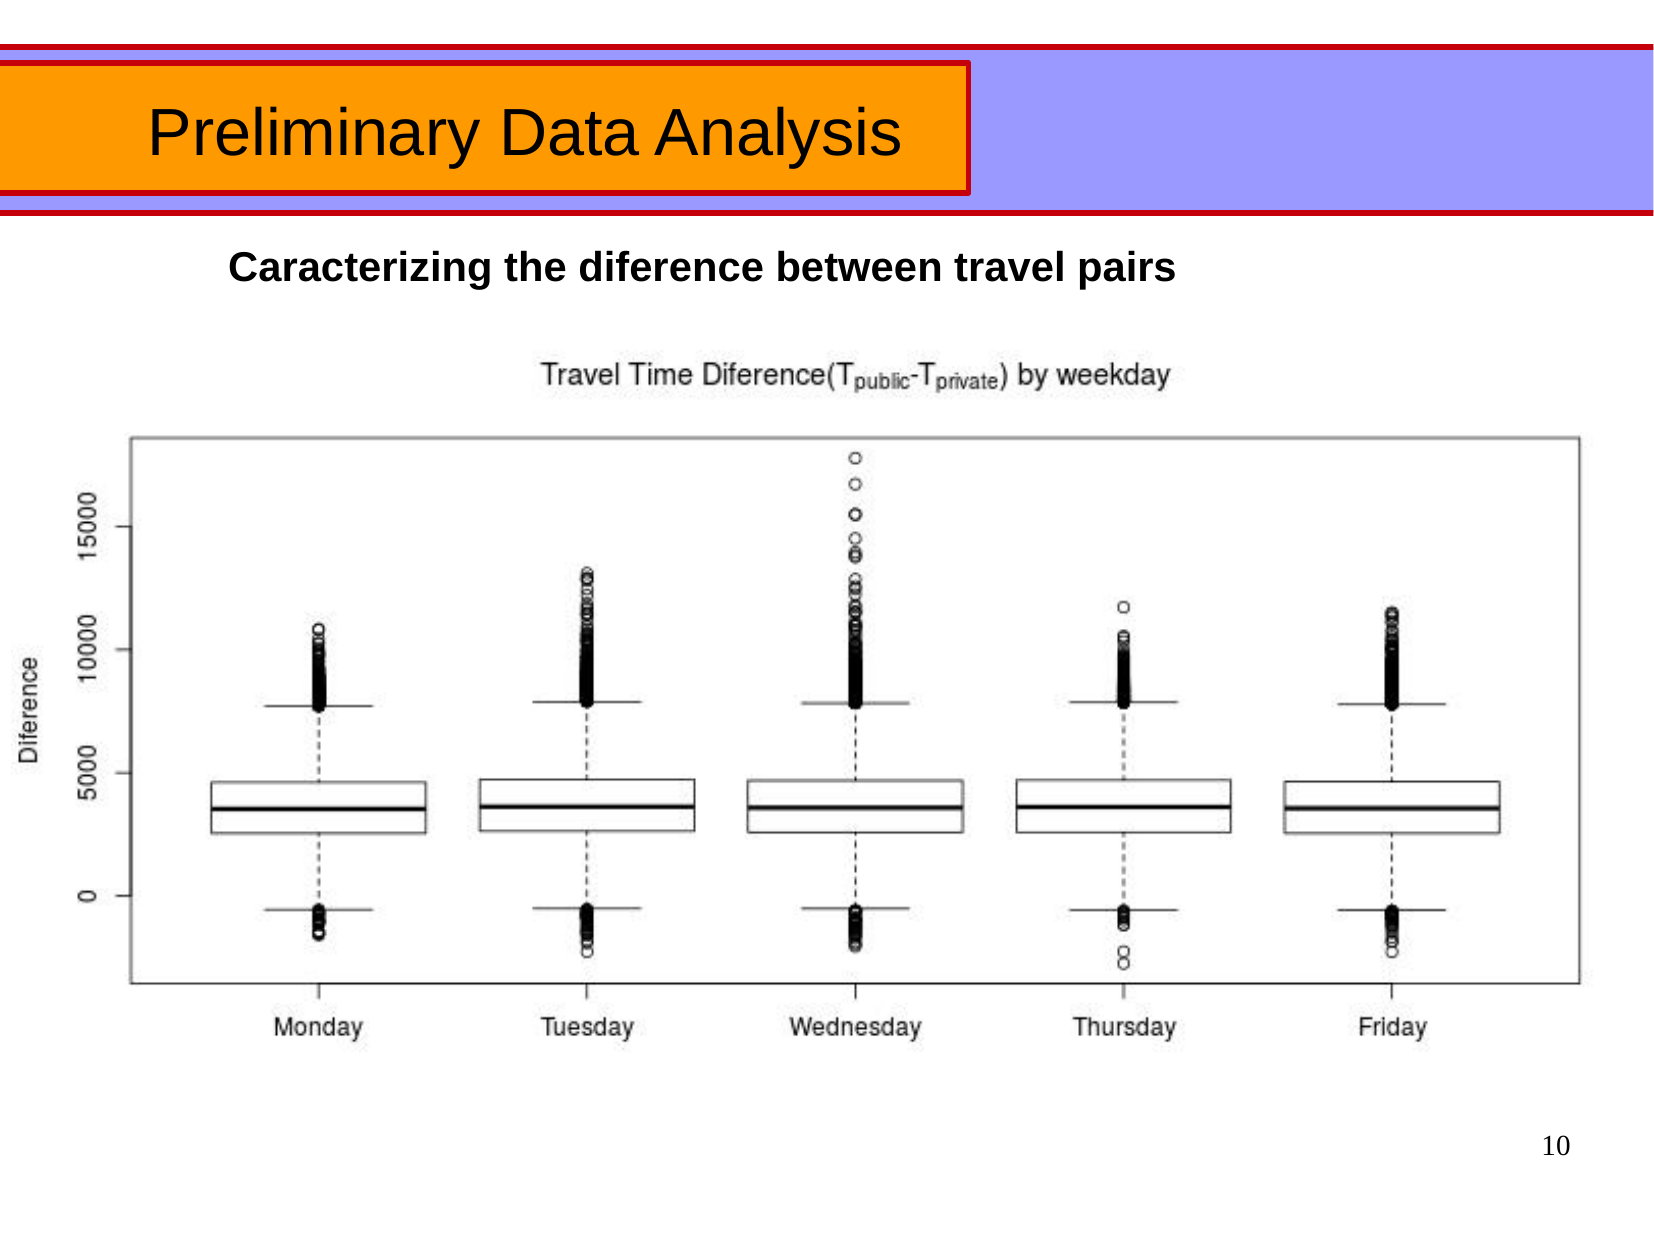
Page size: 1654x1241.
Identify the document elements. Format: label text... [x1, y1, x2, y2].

title Preliminary Data Analysis [82, 57, 969, 207]
text_box Caracterizing the diference between travel pairs [129, 236, 1276, 298]
picture [11, 318, 1642, 1134]
text_box [0, 47, 1654, 213]
